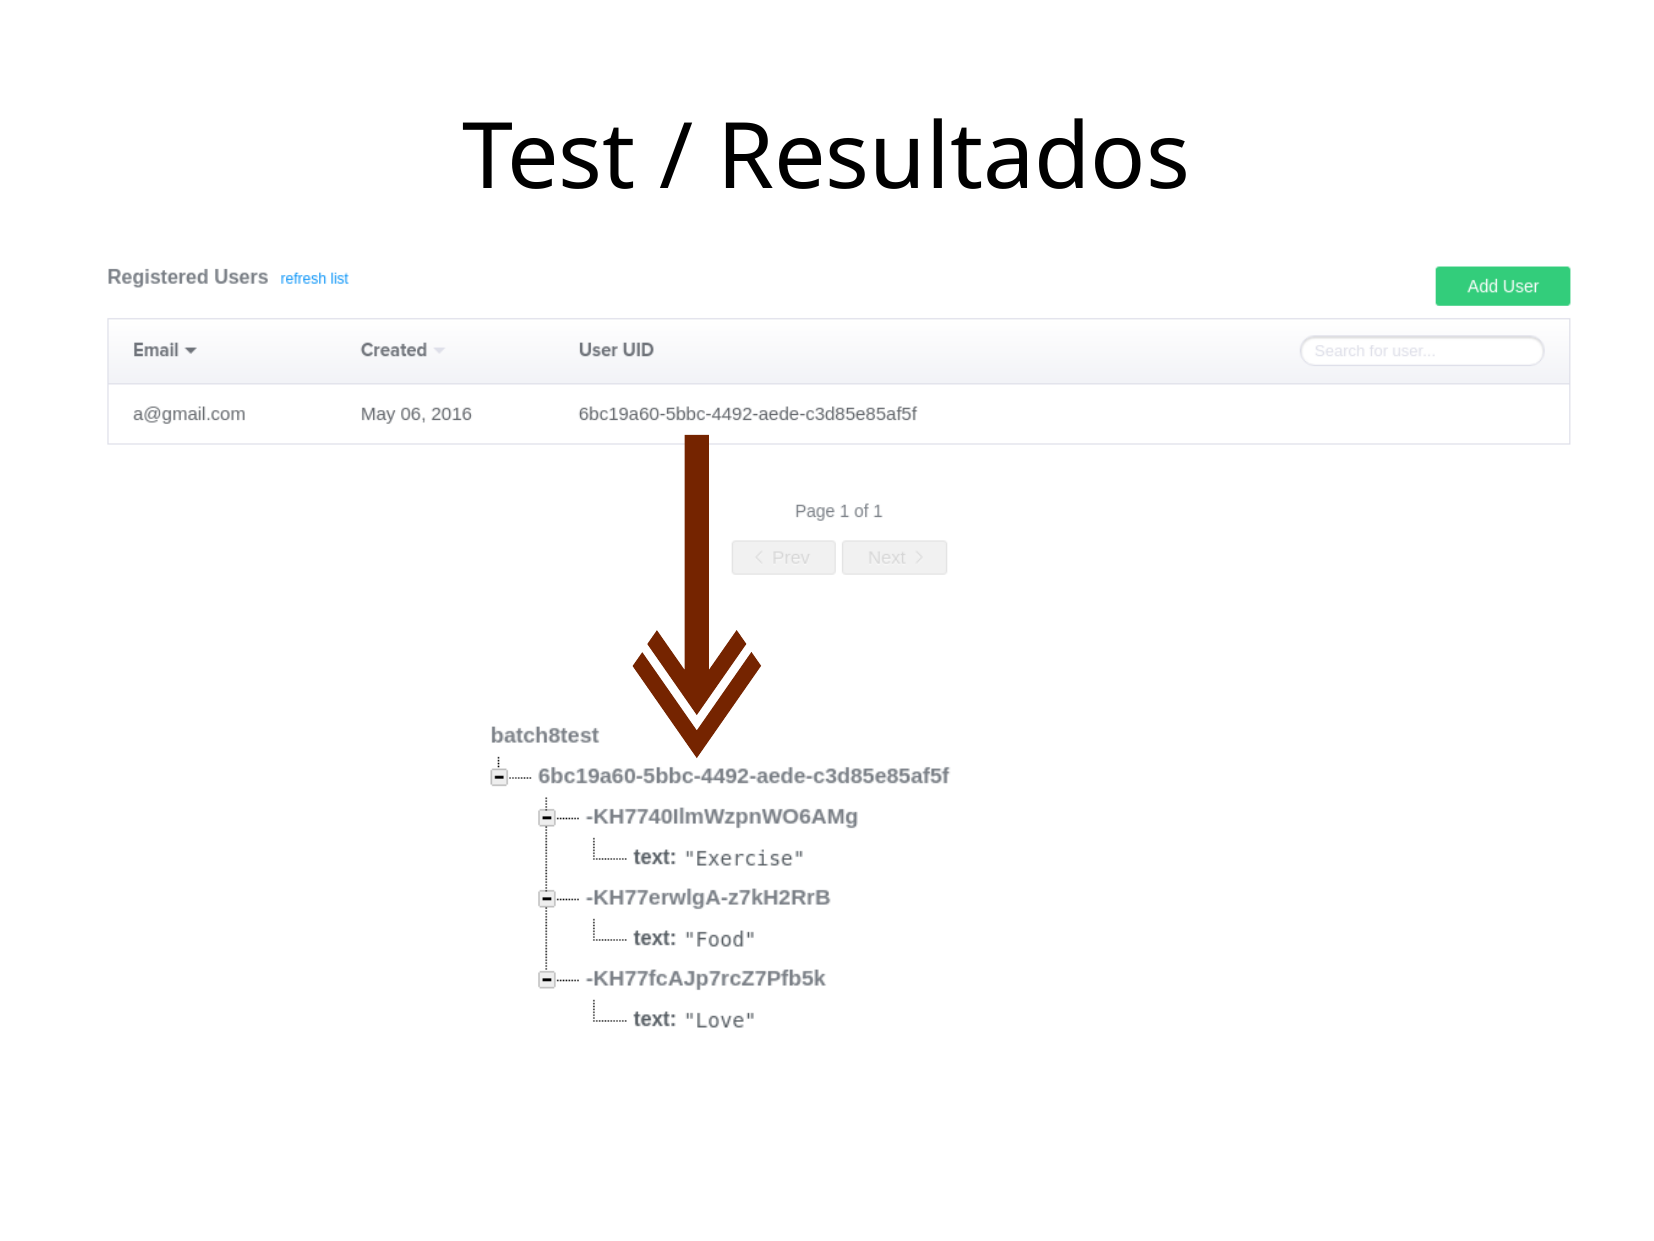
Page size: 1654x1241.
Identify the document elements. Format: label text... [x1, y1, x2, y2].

picture [94, 247, 1595, 1113]
title Test / Resultados [82, 49, 1571, 257]
